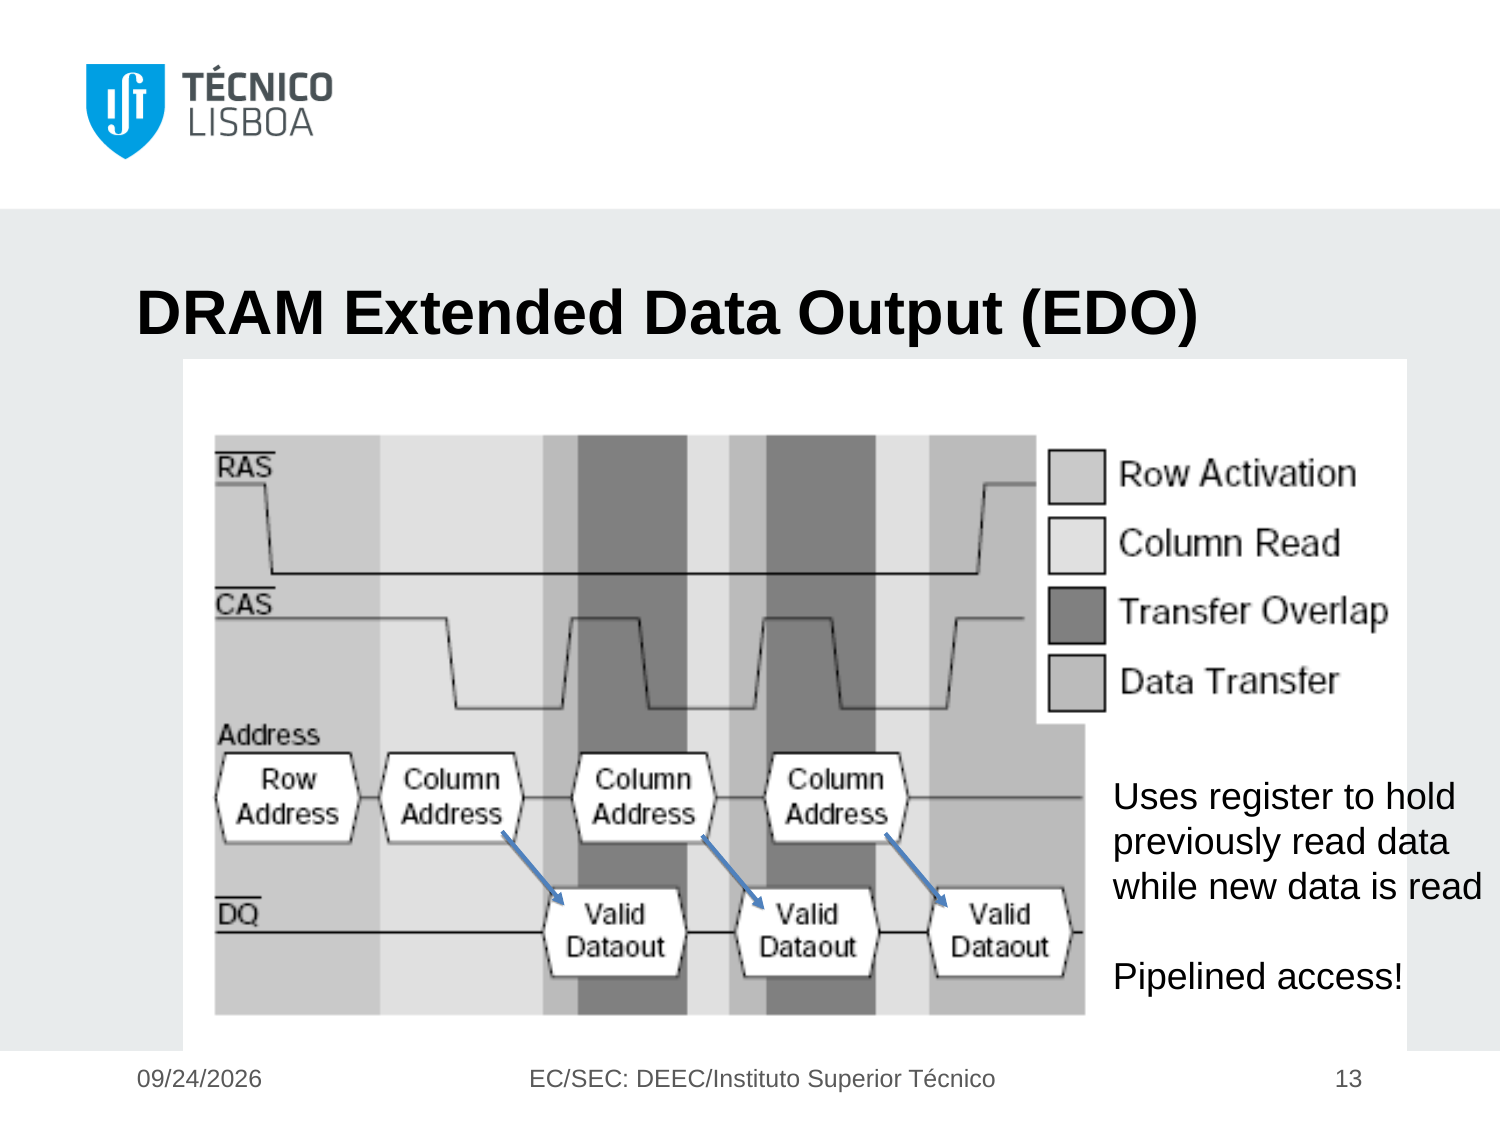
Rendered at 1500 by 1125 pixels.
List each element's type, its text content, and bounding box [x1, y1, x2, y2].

text_box Uses register to hold previously read data while new data is read Pipelined access! [1098, 764, 1500, 1005]
footer EC/SEC: DEEC/Instituto Superior Técnico [512, 1053, 1021, 1103]
title DRAM Extended Data Output (EDO) [121, 237, 1378, 381]
slide_number <number> [1077, 1053, 1378, 1103]
picture [0, 0, 1500, 1125]
slide_number 12/03/2020 [121, 1052, 425, 1103]
